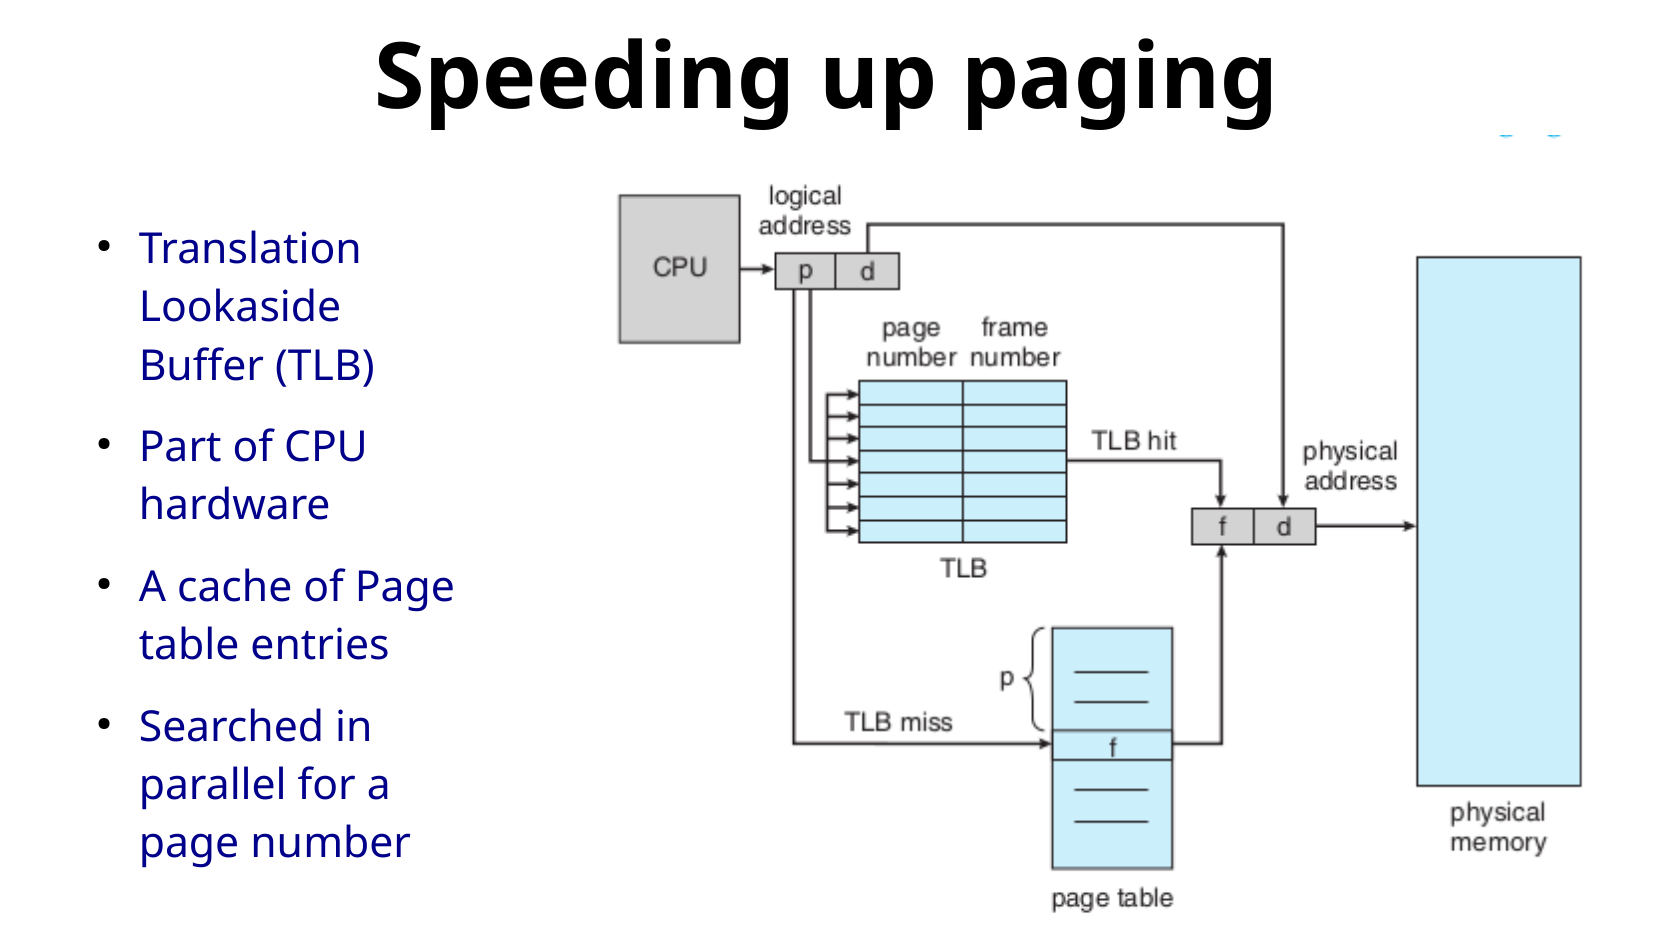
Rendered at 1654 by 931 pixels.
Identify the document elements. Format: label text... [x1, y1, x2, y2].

picture [496, 135, 1642, 931]
title Speeding up paging [82, 0, 1571, 152]
list Translation Lookaside Buffer (TLB) Part of CPU hardware A cache of Page table entries Searched in parallel for a page number [82, 217, 461, 886]
